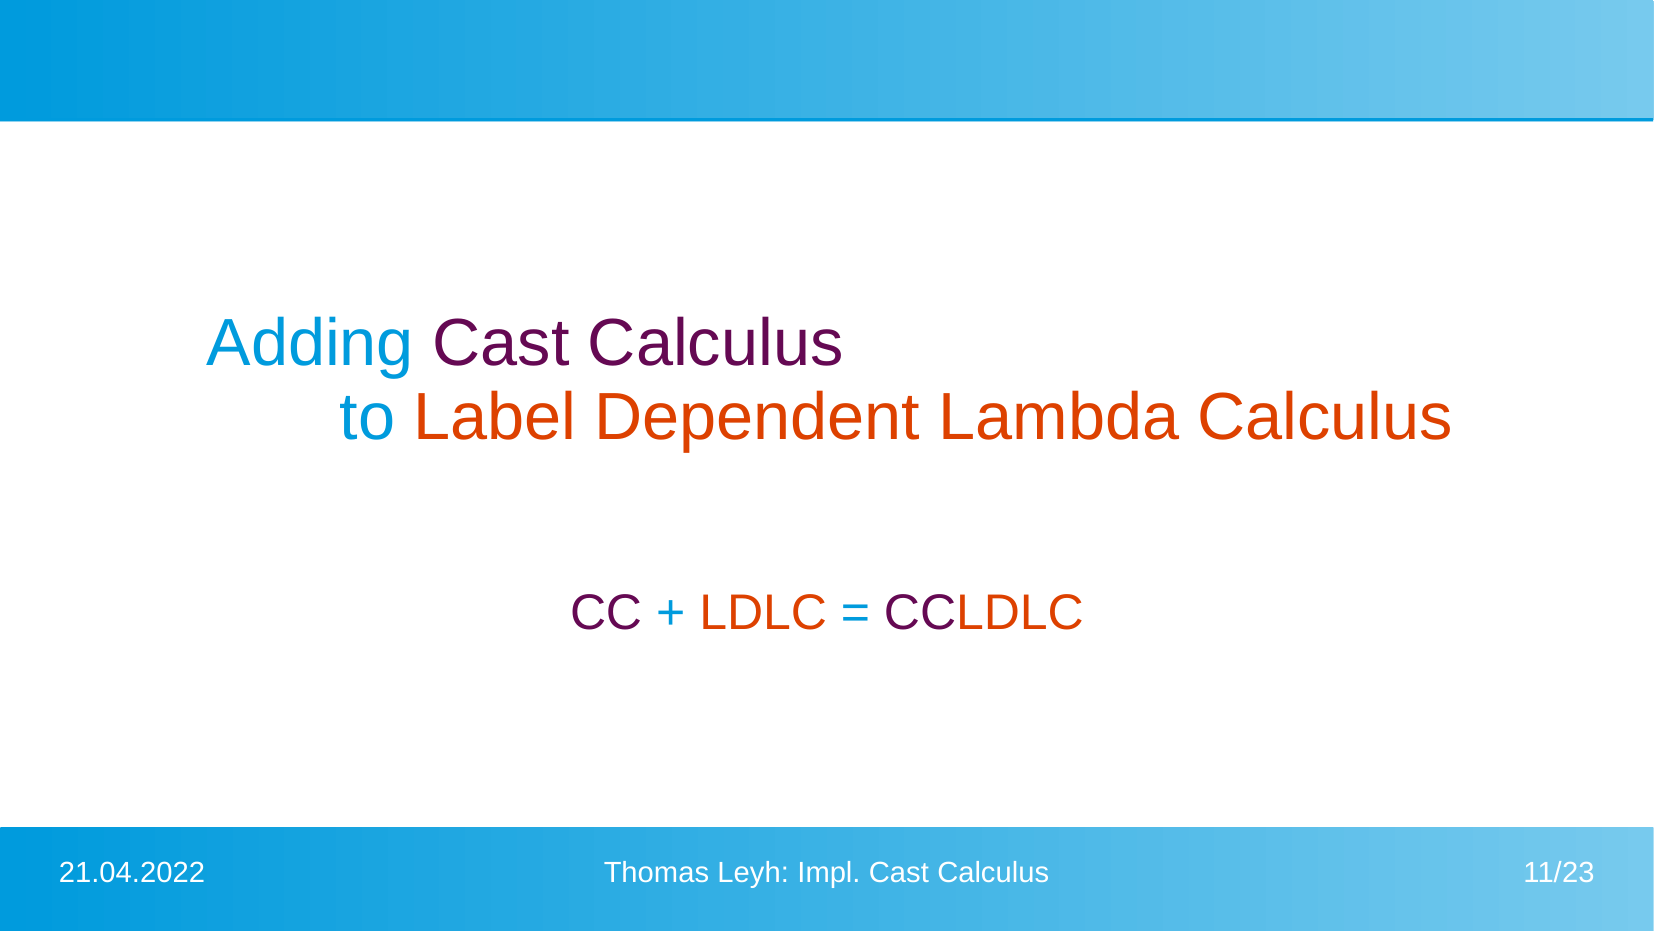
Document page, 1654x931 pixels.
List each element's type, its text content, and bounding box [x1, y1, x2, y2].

subtitle Adding Cast Calculus to Label Dependent Lambda Calculus CC + LDLC = CCLDLC [59, 177, 1595, 768]
